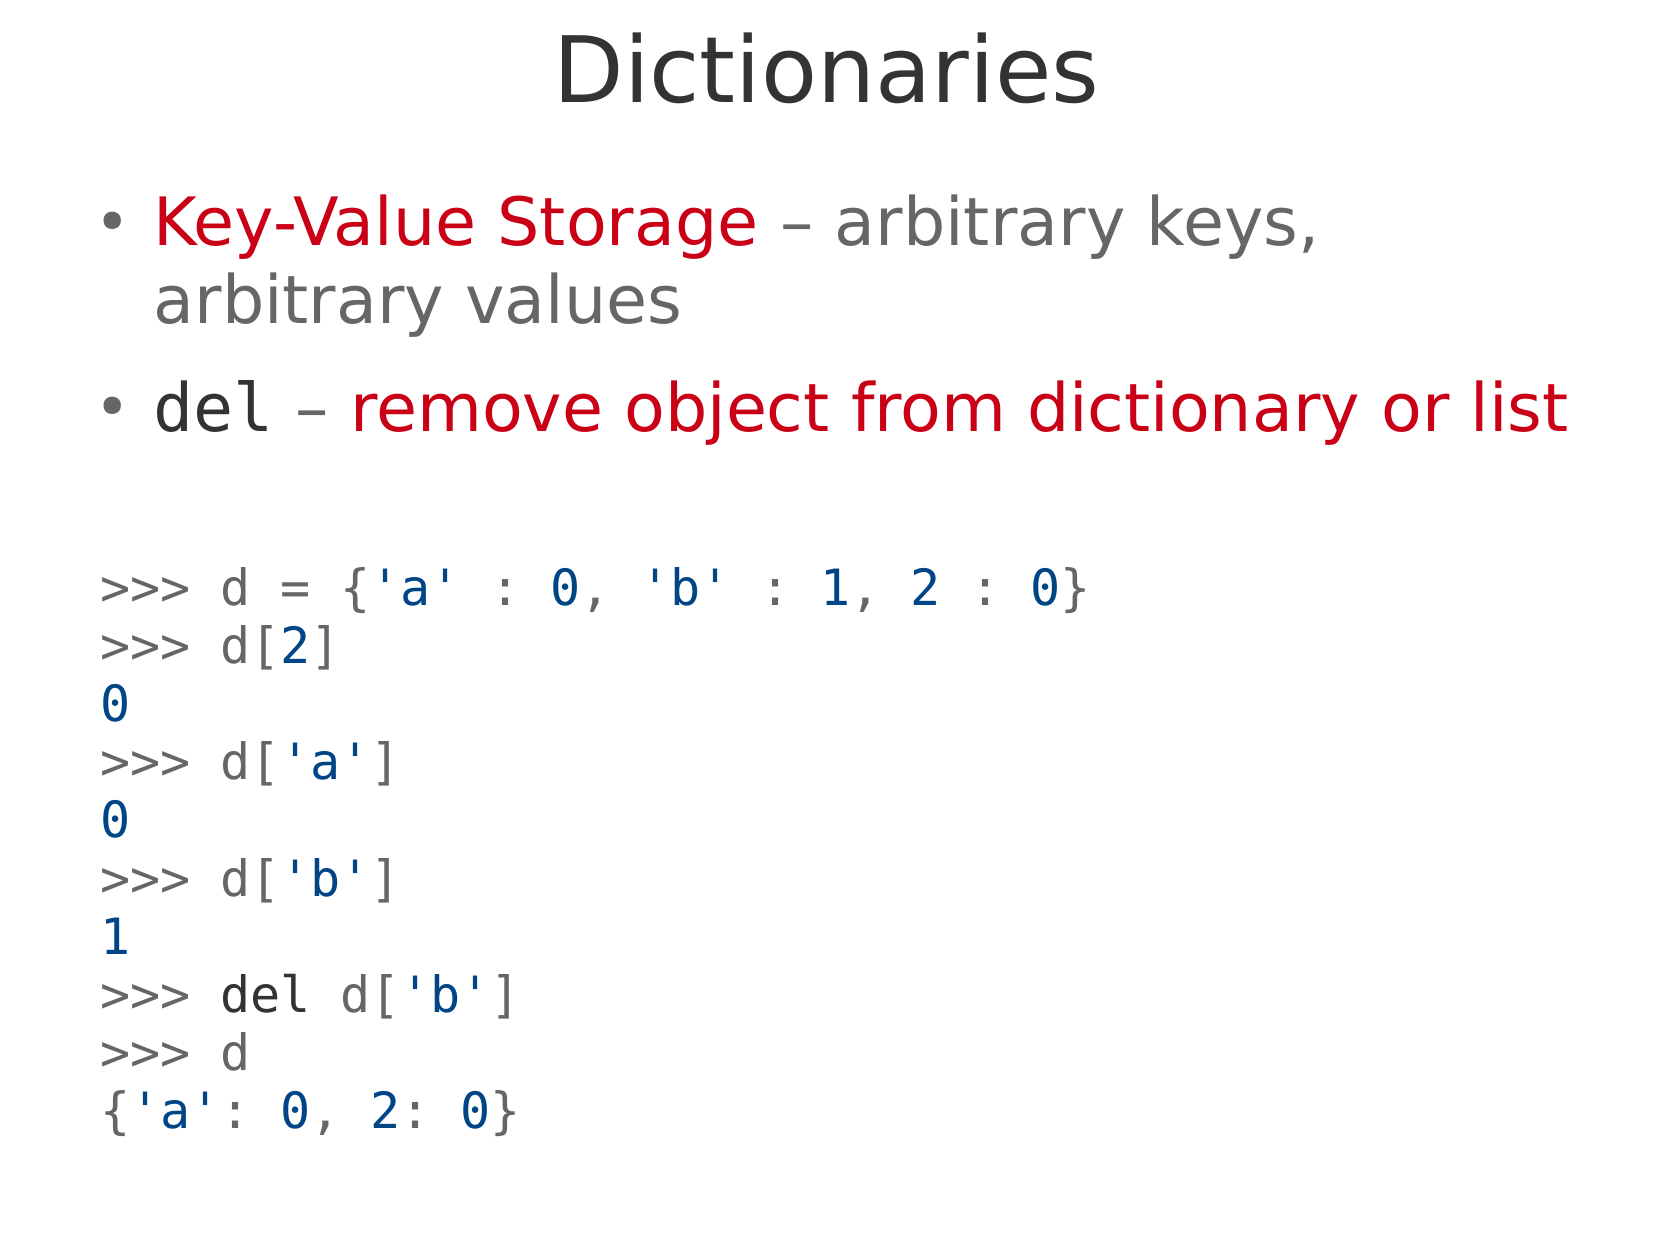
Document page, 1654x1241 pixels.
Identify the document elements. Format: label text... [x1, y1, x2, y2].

list Key-Value Storage – arbitrary keys, arbitrary values del – remove object from dictionary or list [82, 183, 1571, 1003]
text_box >>> d = {'a' : 0, 'b' : 1, 2 : 0} >>> d[2] 0 >>> d['a'] 0 >>> d['b'] 1 >>> del d['b'] >>> d {'a': 0, 2: 0} [86, 551, 1474, 1207]
title Dictionaries [82, 0, 1571, 167]
